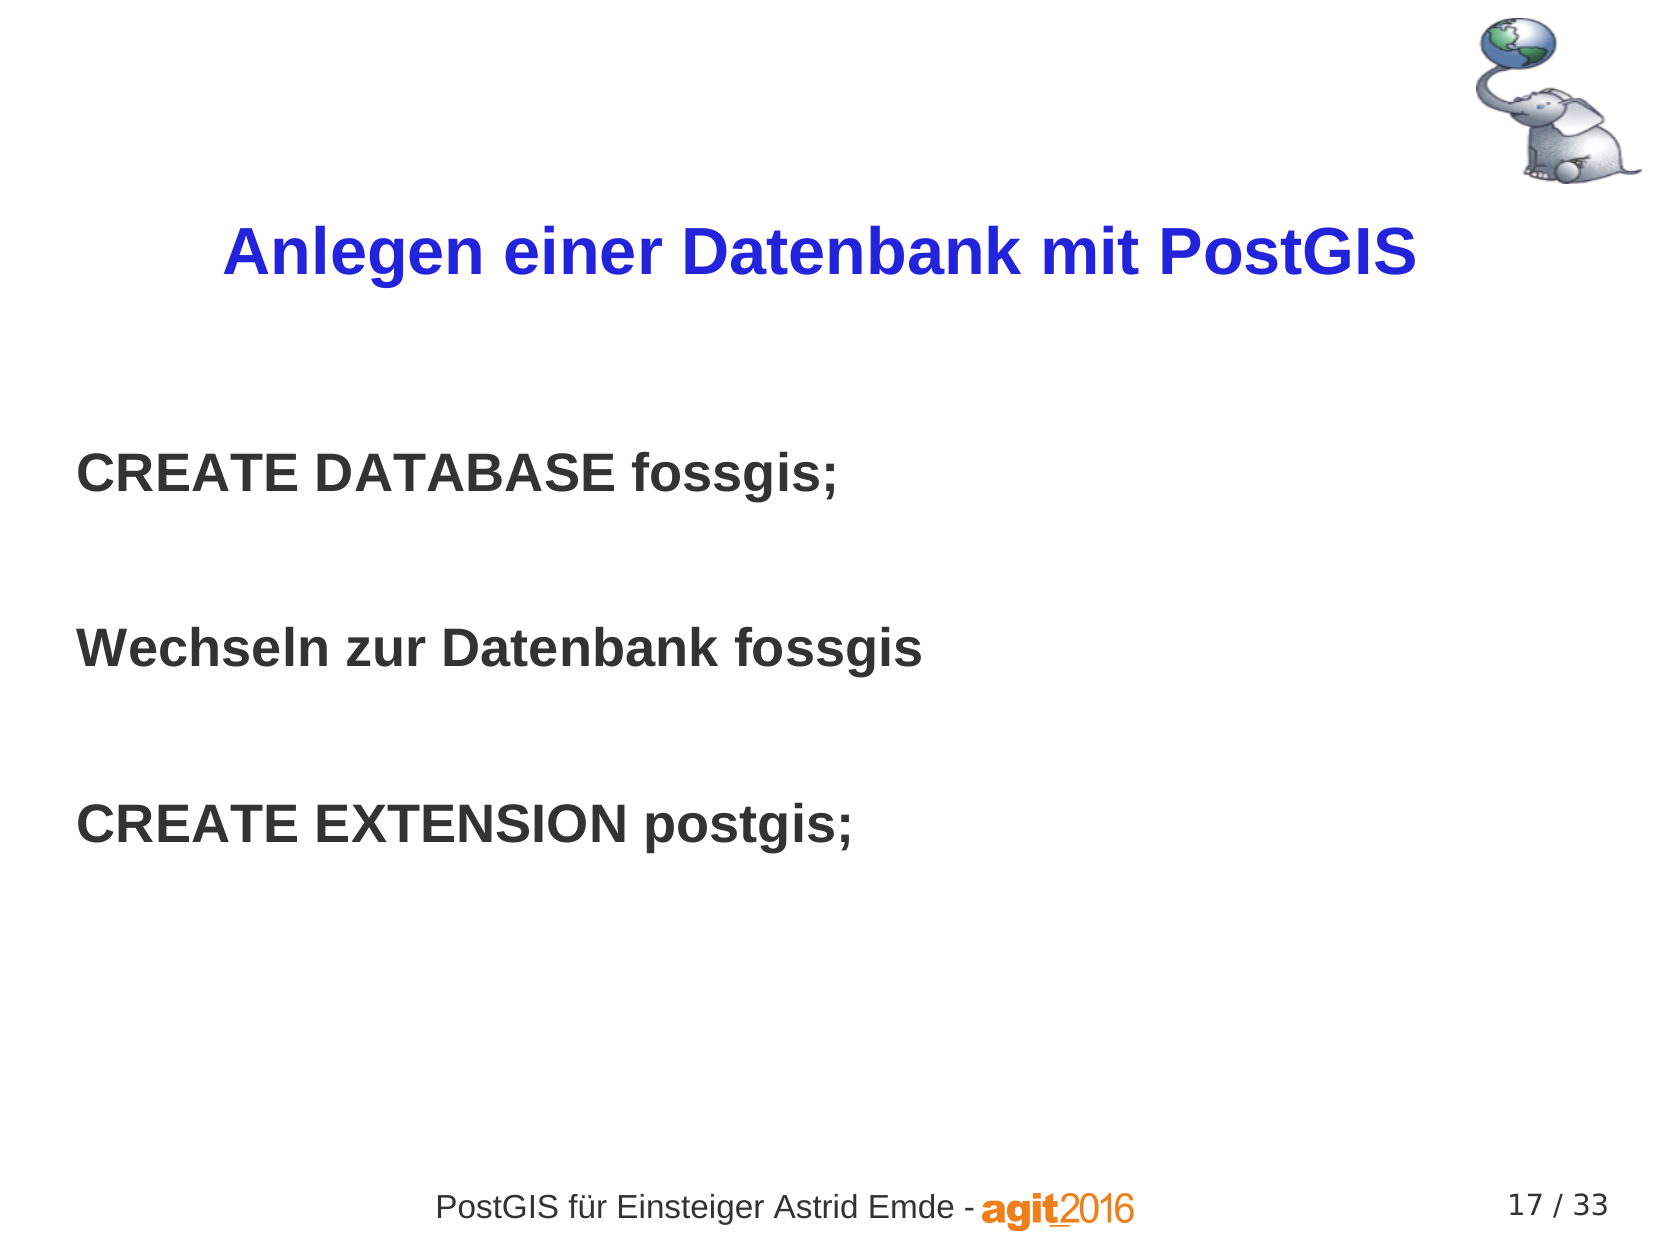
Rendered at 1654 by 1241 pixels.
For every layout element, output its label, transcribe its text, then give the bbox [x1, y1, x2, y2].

title Anlegen einer Datenbank mit PostGIS [76, 177, 1565, 325]
picture [1476, 18, 1642, 184]
picture [981, 1192, 1135, 1232]
list CREATE DATABASE fossgis; Wechseln zur Datenbank fossgis CREATE EXTENSION postgis; [76, 354, 1565, 1173]
